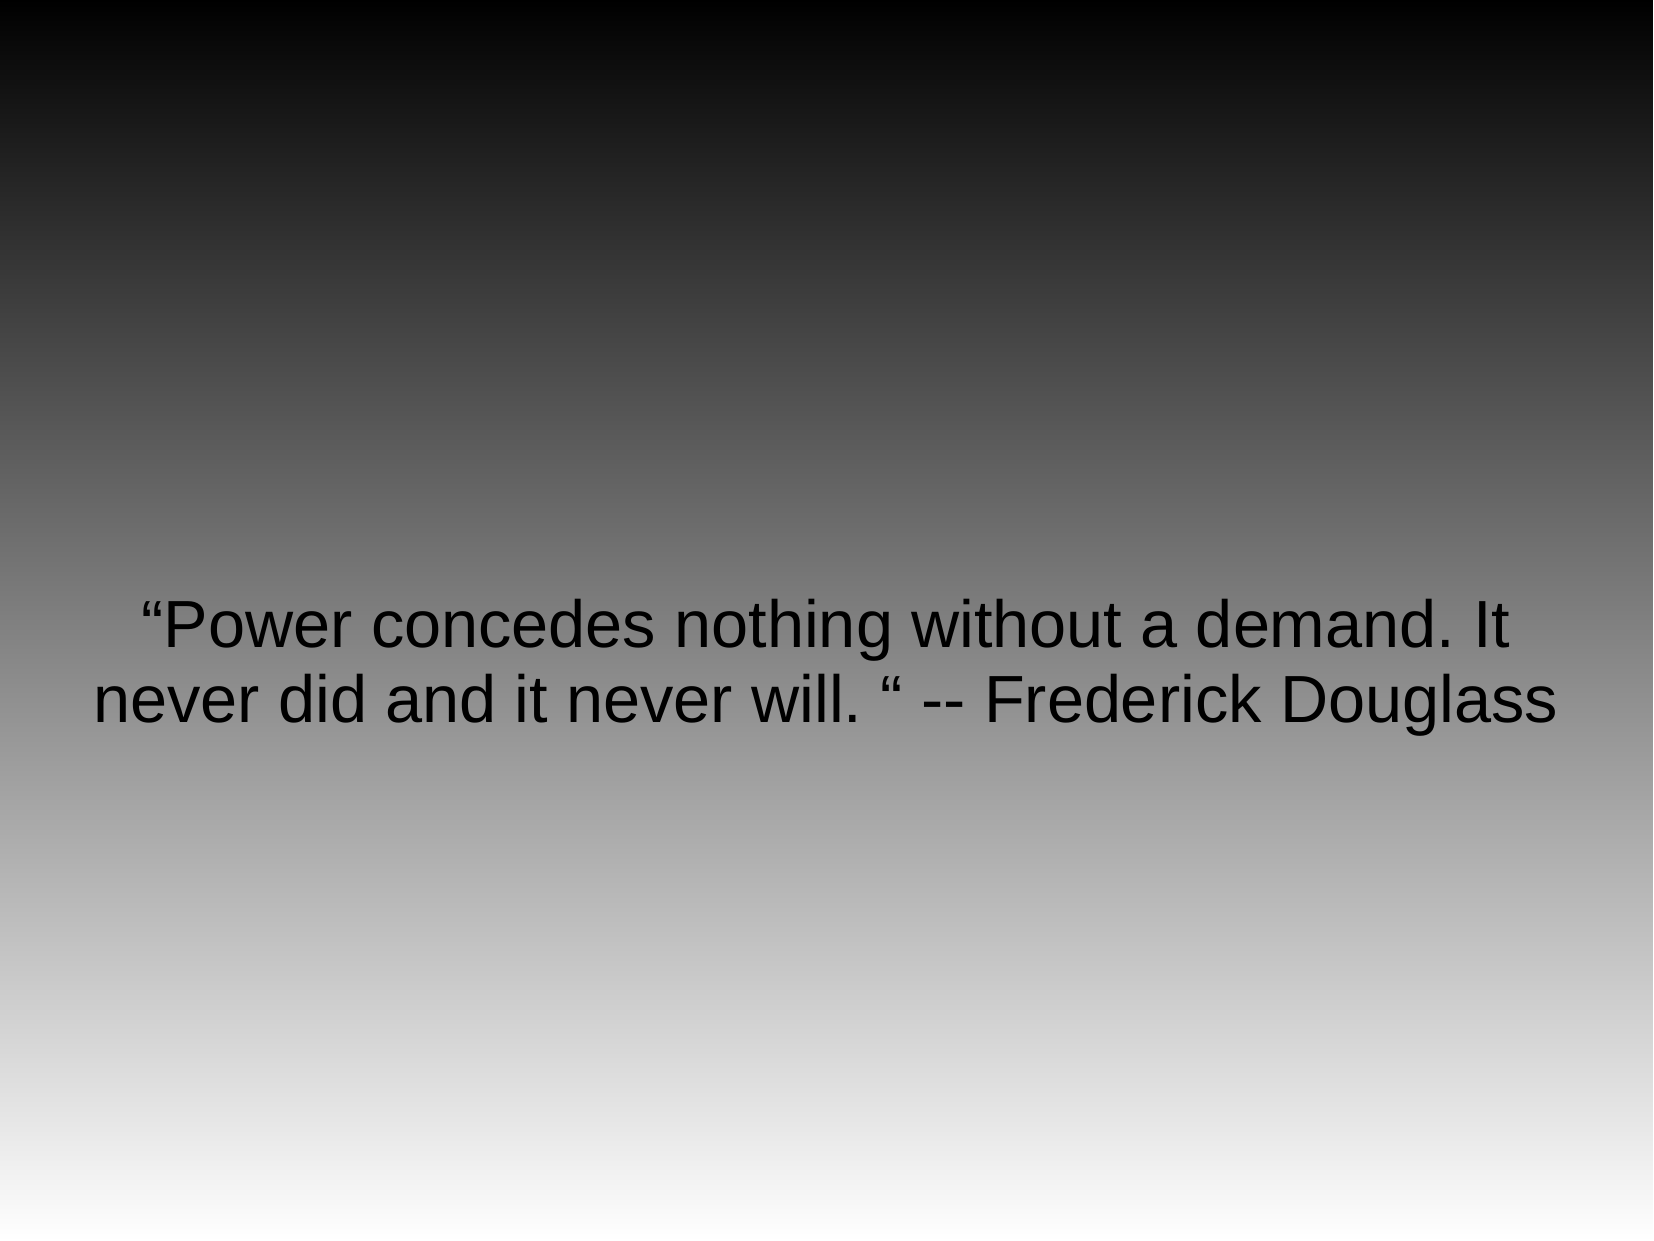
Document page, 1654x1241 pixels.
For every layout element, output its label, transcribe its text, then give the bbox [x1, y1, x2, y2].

subtitle “Power concedes nothing without a demand. It never did and it never will. “ -- Frederick Douglass [82, 297, 1571, 1102]
